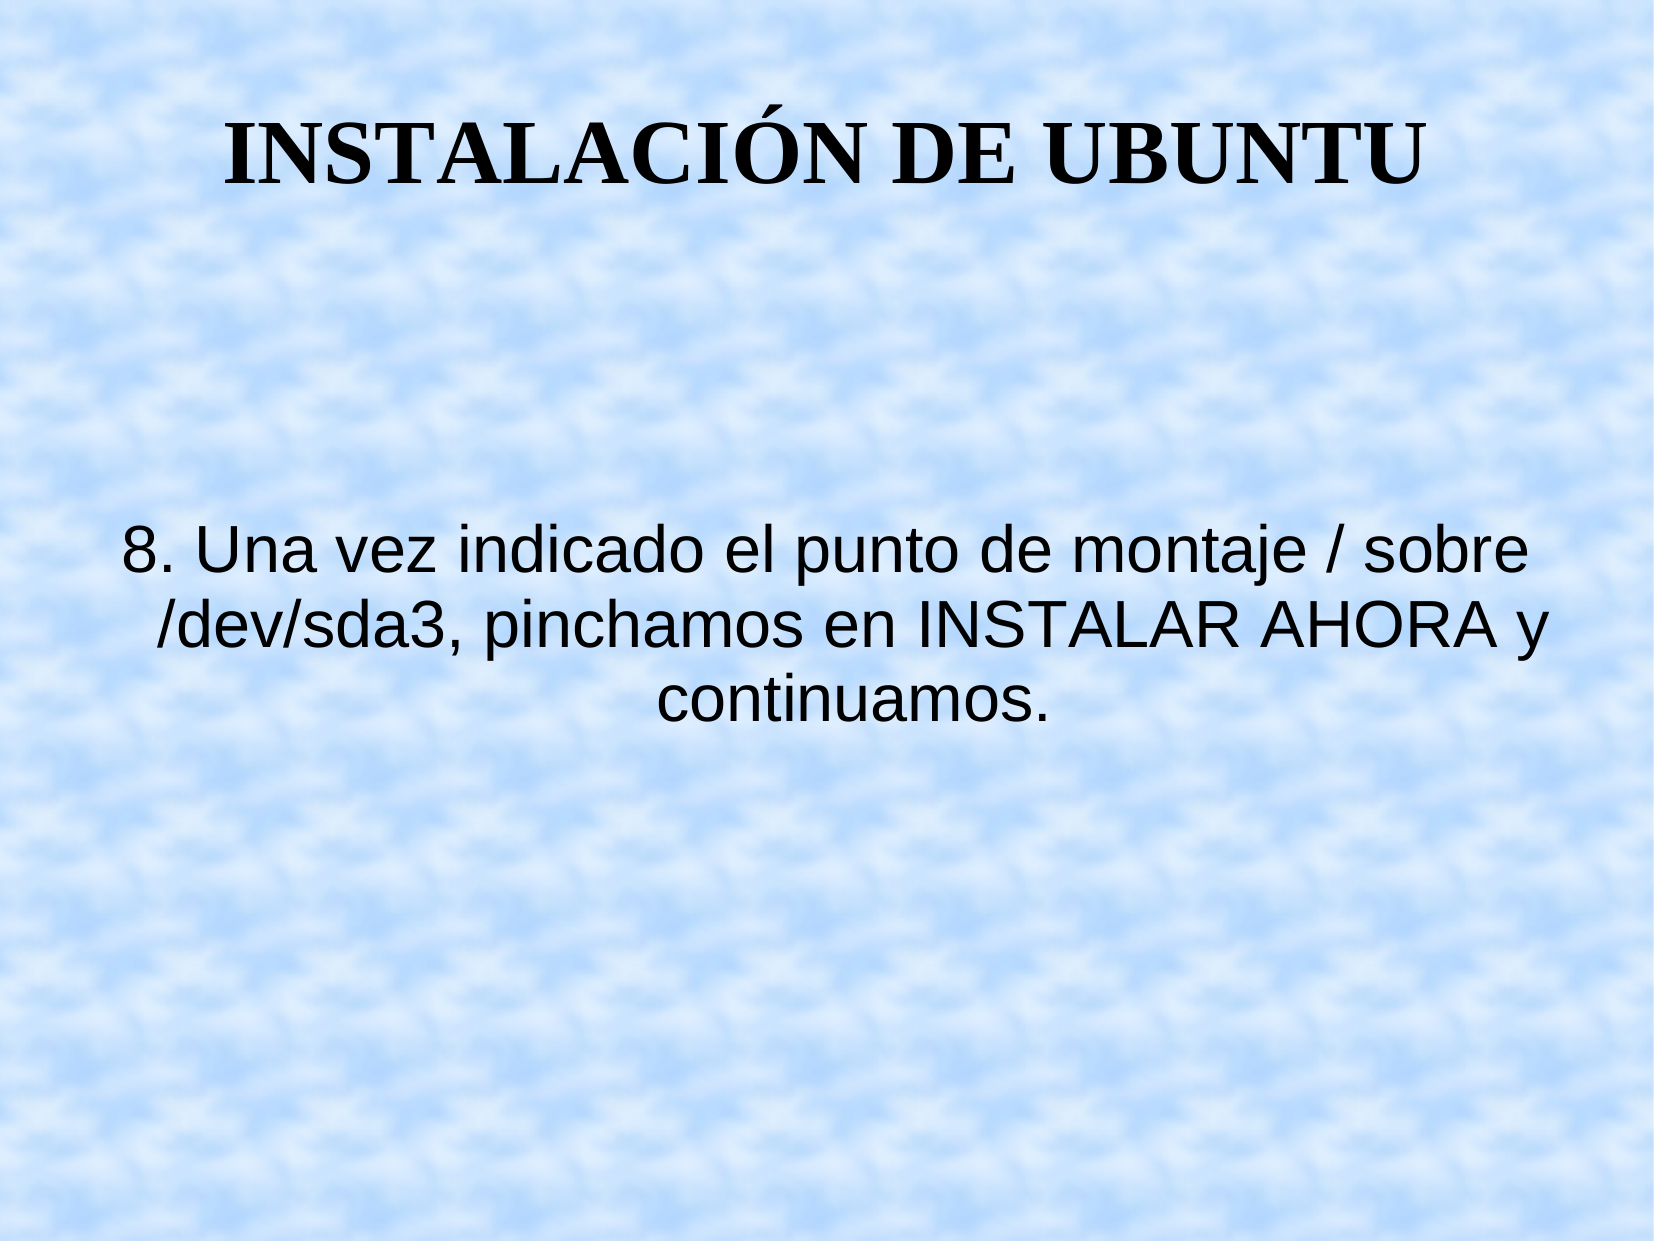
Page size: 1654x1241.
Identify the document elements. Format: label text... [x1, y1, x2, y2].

subtitle 8. Una vez indicado el punto de montaje / sobre /dev/sda3, pinchamos en INSTALAR AHORA y continuamos. [82, 297, 1571, 1102]
title INSTALACIÓN DE UBUNTU [82, 56, 1571, 249]
picture [0, 0, 1654, 1241]
